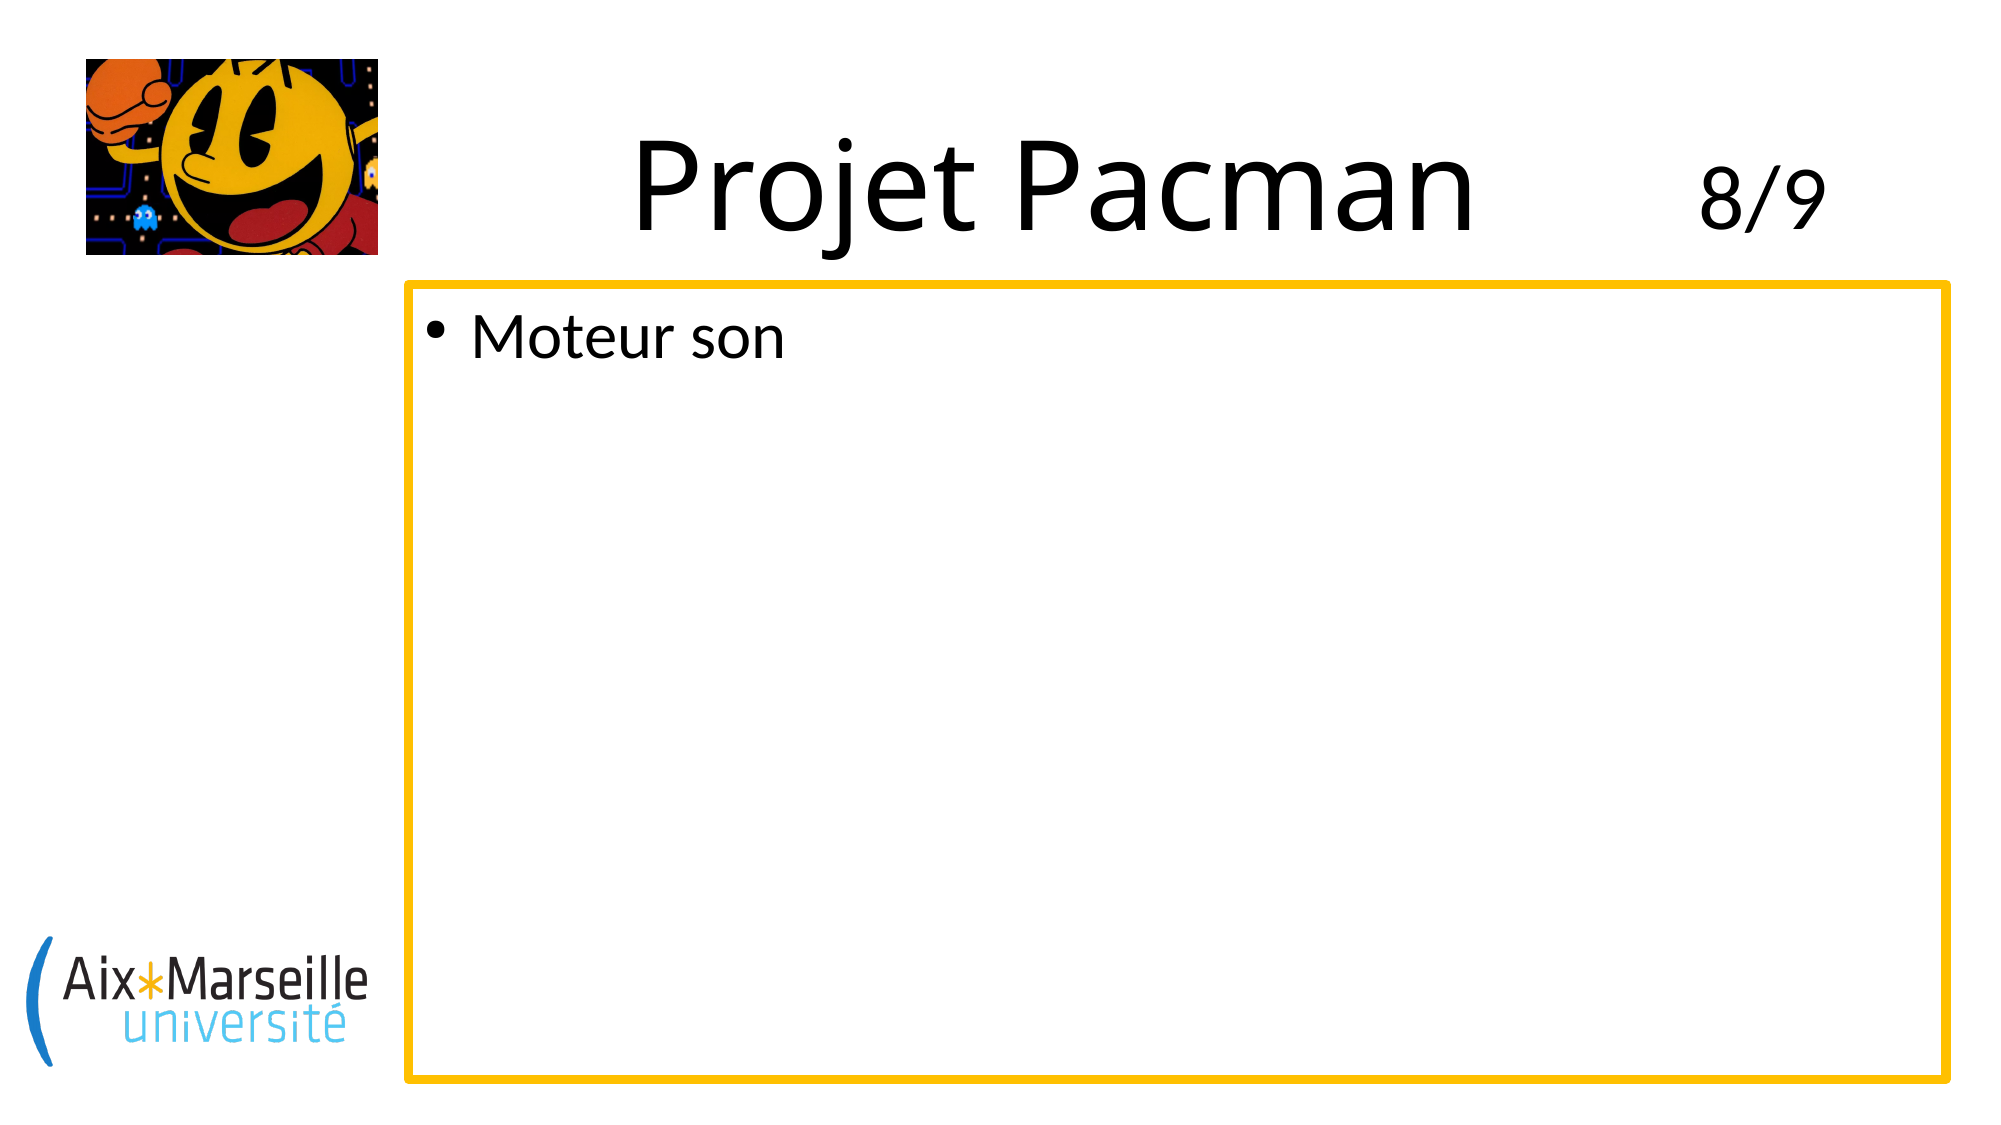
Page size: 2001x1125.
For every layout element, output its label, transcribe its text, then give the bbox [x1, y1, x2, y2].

text_box Moteur son [408, 284, 1946, 1080]
picture [86, 59, 378, 255]
picture [0, 903, 425, 1096]
subtitle <numéro>/9 [1559, 142, 1968, 255]
title Projet Pacman [465, 73, 1644, 265]
